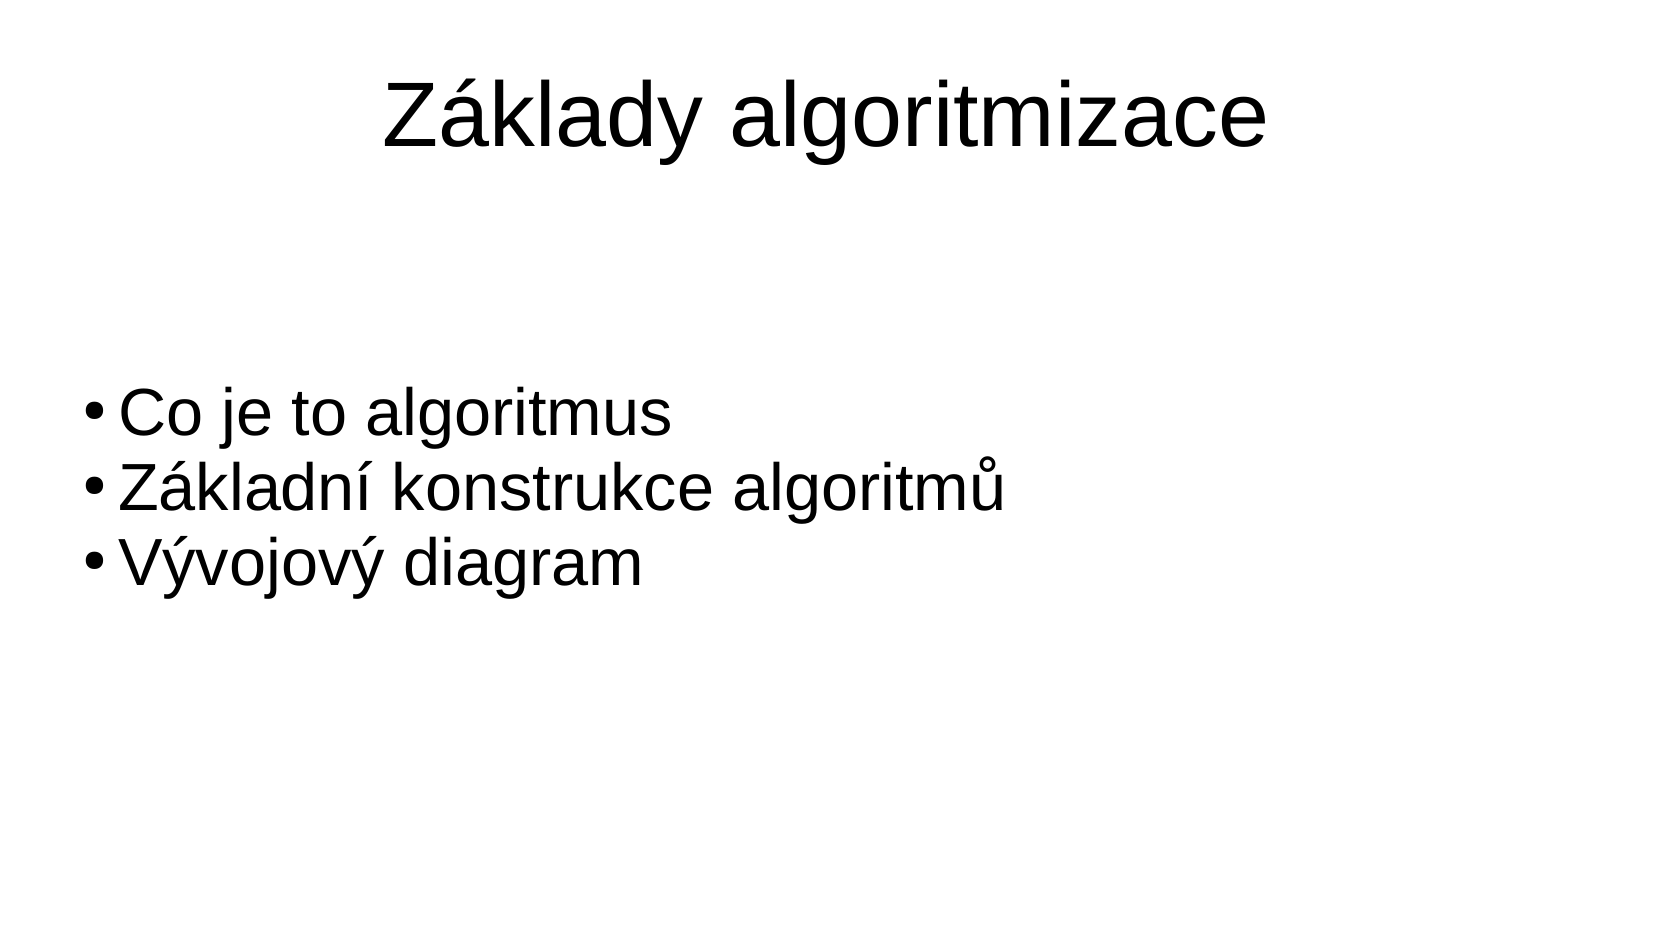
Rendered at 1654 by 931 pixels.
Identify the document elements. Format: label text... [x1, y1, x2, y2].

subtitle Co je to algoritmus Základní konstrukce algoritmů Vývojový diagram [82, 217, 1571, 758]
title Základy algoritmizace [82, 37, 1571, 193]
